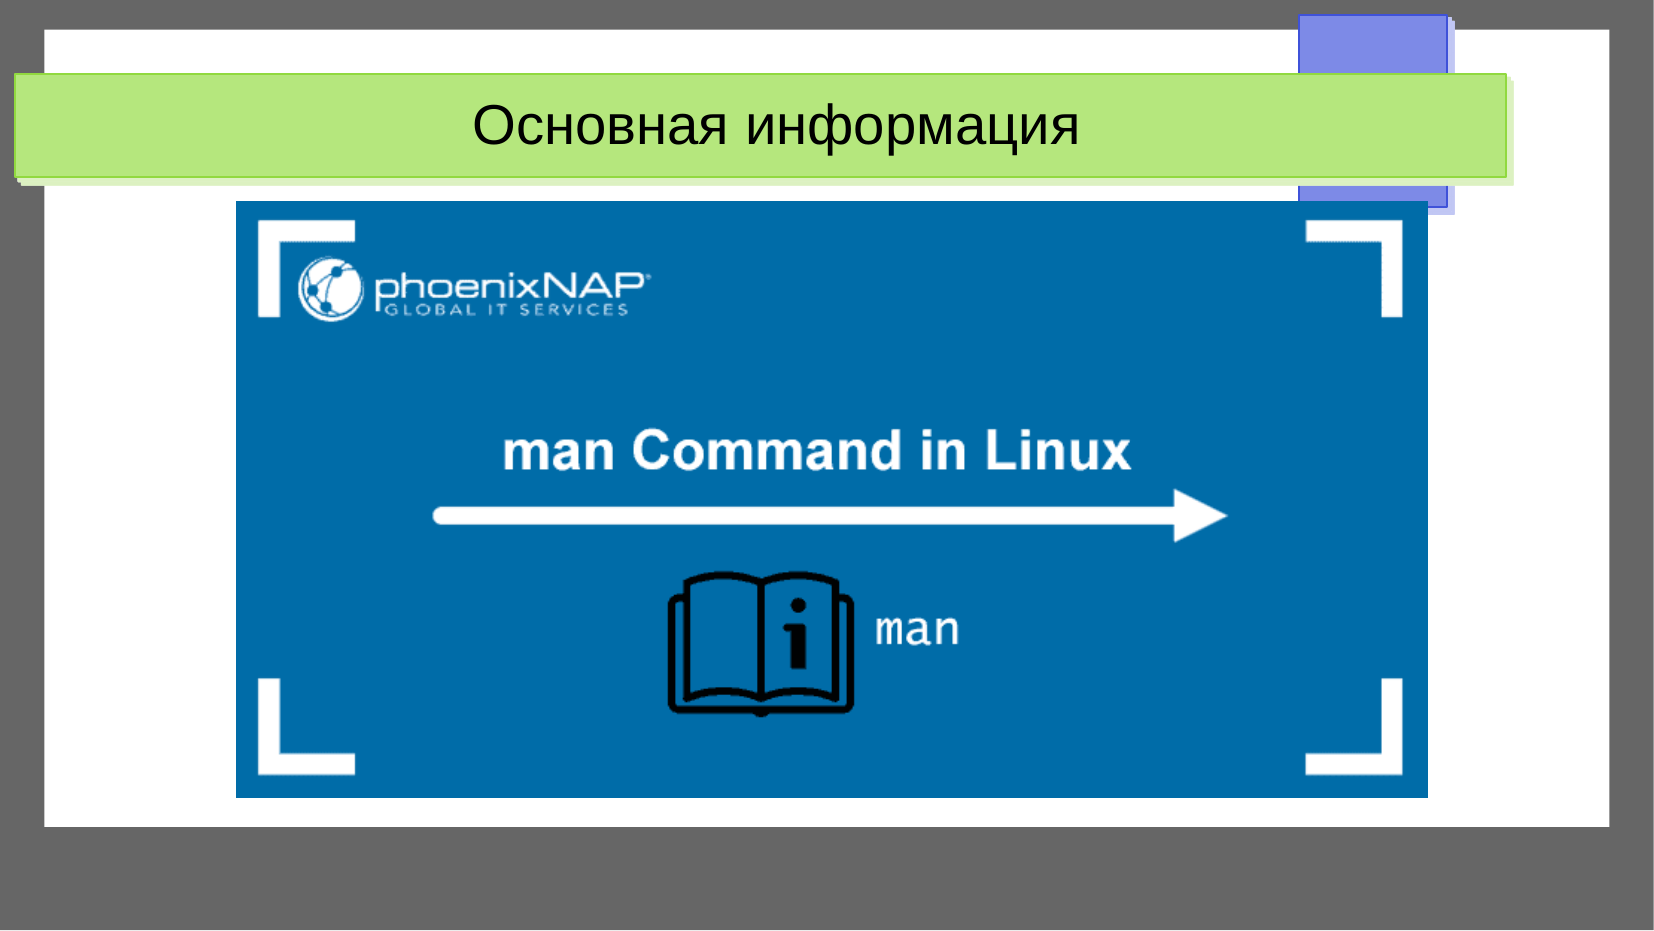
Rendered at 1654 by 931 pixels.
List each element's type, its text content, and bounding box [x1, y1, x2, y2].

title Основная информация [472, 73, 1654, 178]
picture [236, 201, 1428, 798]
